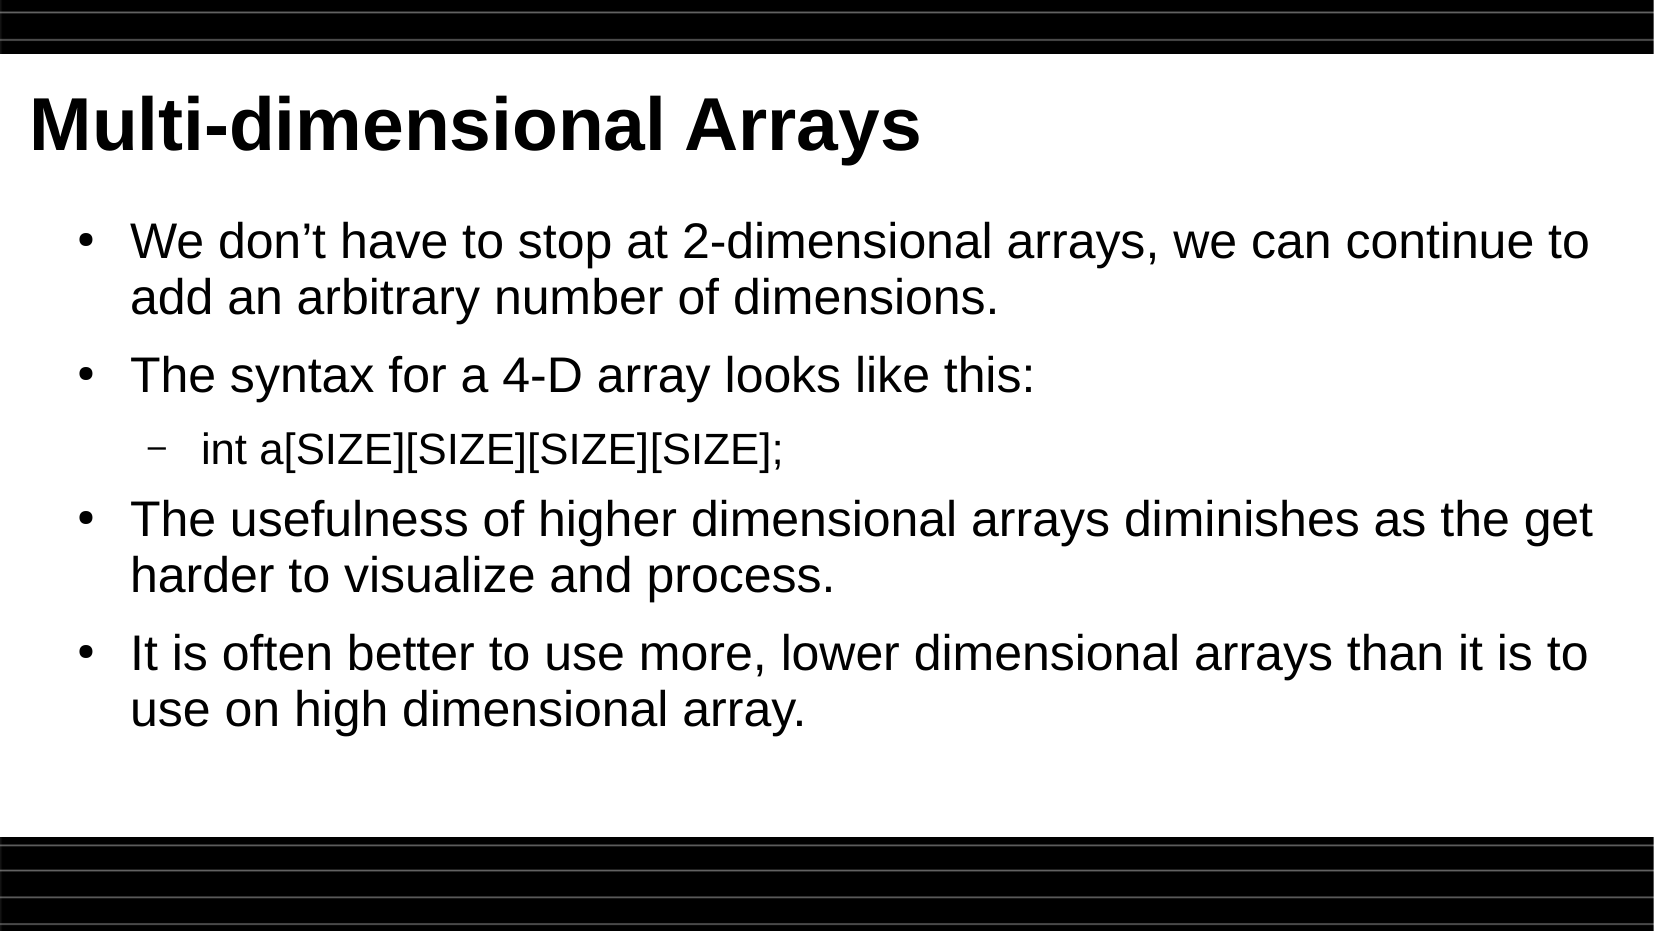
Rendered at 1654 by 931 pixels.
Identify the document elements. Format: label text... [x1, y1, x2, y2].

list We don’t have to stop at 2-dimensional arrays, we can continue to add an arbitrary number of dimensions. The syntax for a 4-D array looks like this: int a[SIZE][SIZE][SIZE][SIZE]; The usefulness of higher dimensional arrays diminishes as the get harder to visualize and process. It is often better to use more, lower dimensional arrays than it is to use on high dimensional array. [59, 213, 1636, 826]
picture [0, 0, 1654, 54]
picture [0, 837, 1654, 931]
text_box Multi-dimensional Arrays [15, 75, 1546, 174]
